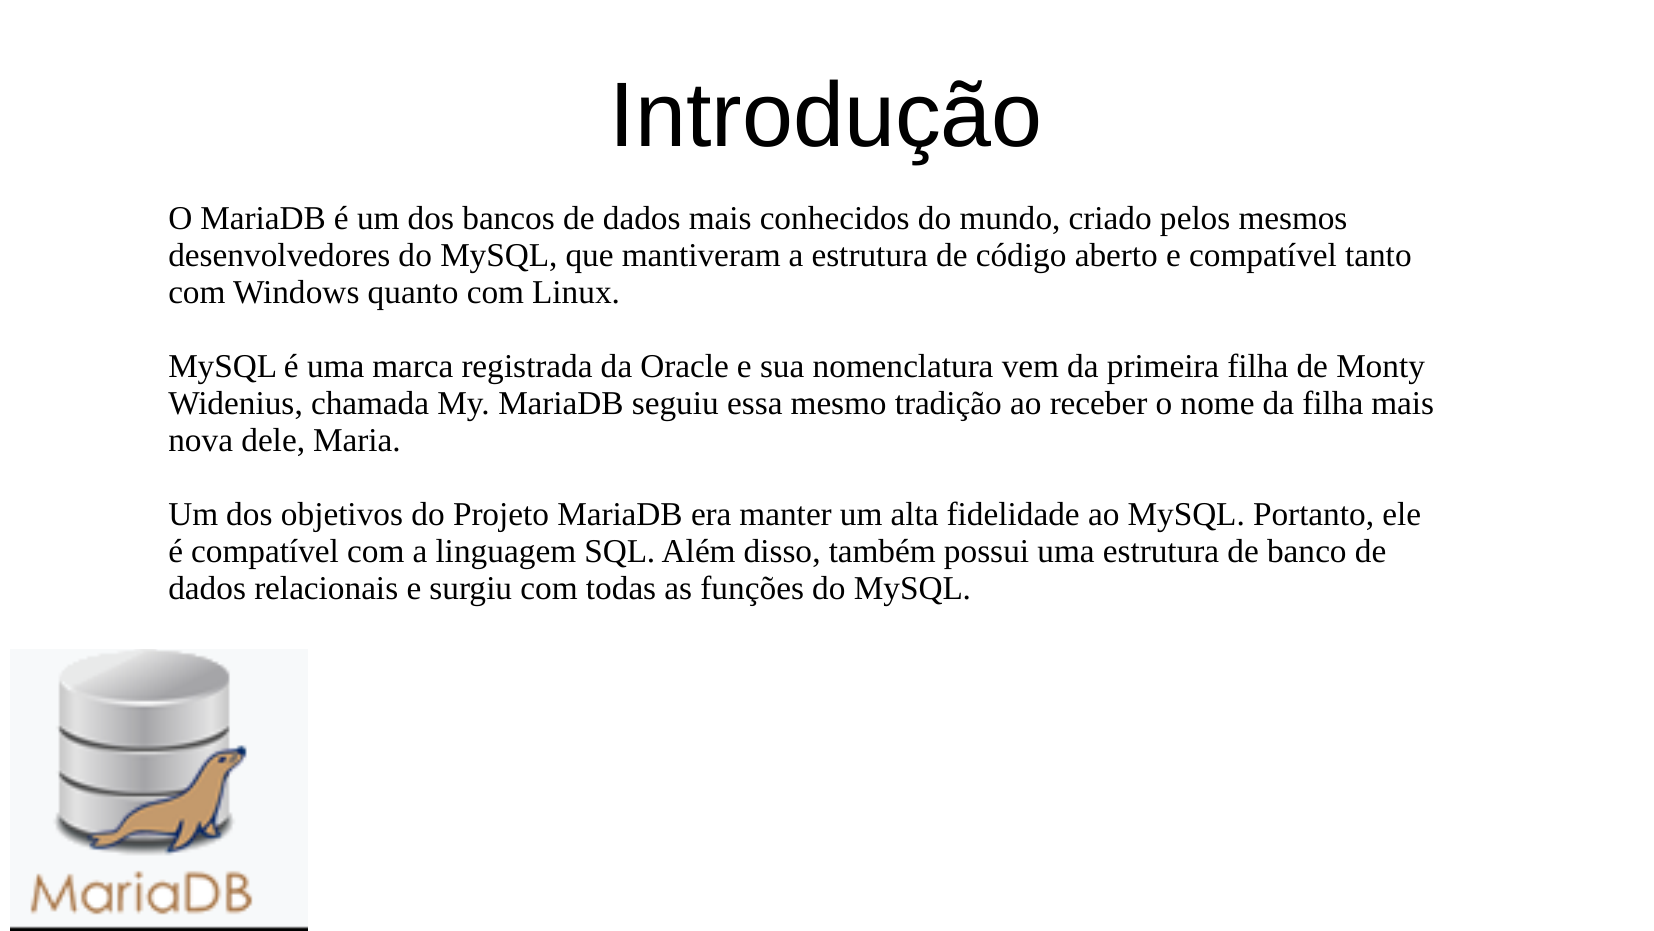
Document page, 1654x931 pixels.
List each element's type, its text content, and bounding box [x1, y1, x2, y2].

text_box O MariaDB é um dos bancos de dados mais conhecidos do mundo, criado pelos mesmos desenvolvedores do MySQL, que mantiveram a estrutura de código aberto e compatível tanto com Windows quanto com Linux. MySQL é uma marca registrada da Oracle e sua nomenclatura vem da primeira filha de Monty Widenius, chamada My. MariaDB seguiu essa mesmo tradição ao receber o nome da filha mais nova dele, Maria. Um dos objetivos do Projeto MariaDB era manter um alta fidelidade ao MySQL. Portanto, ele é compatível com a linguagem SQL. Além disso, também possui uma estrutura de banco de dados relacionais e surgiu com todas as funções do MySQL. [153, 192, 1453, 893]
picture [10, 649, 308, 931]
title Introdução [82, 37, 1571, 193]
